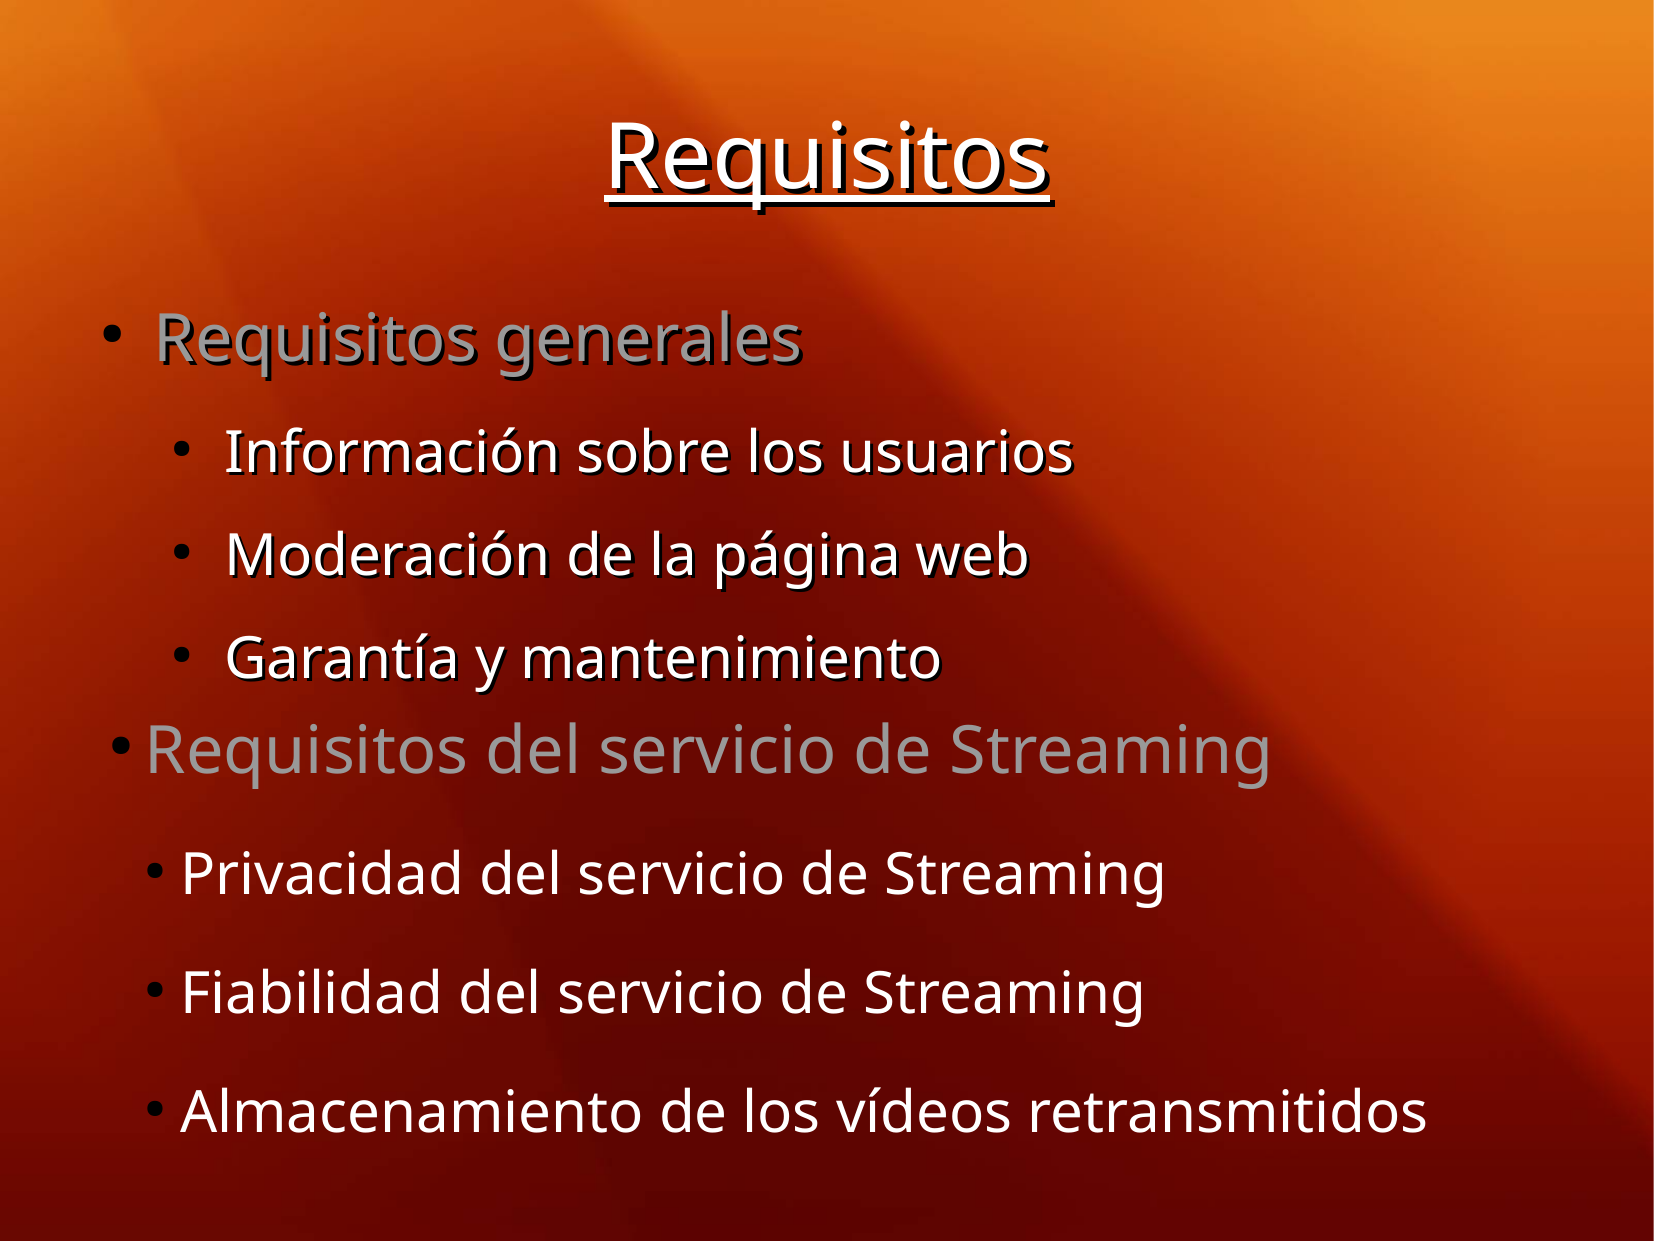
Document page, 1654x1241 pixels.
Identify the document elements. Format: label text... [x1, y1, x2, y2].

list Requisitos generales Información sobre los usuarios Moderación de la página web Garantía y mantenimiento [82, 290, 1571, 680]
text_box Requisitos del servicio de Streaming Privacidad del servicio de Streaming Fiabilidad del servicio de Streaming Almacenamiento de los vídeos retransmitidos [59, 649, 1565, 1128]
title Requisitos [82, 49, 1571, 257]
picture [0, 0, 1654, 1241]
